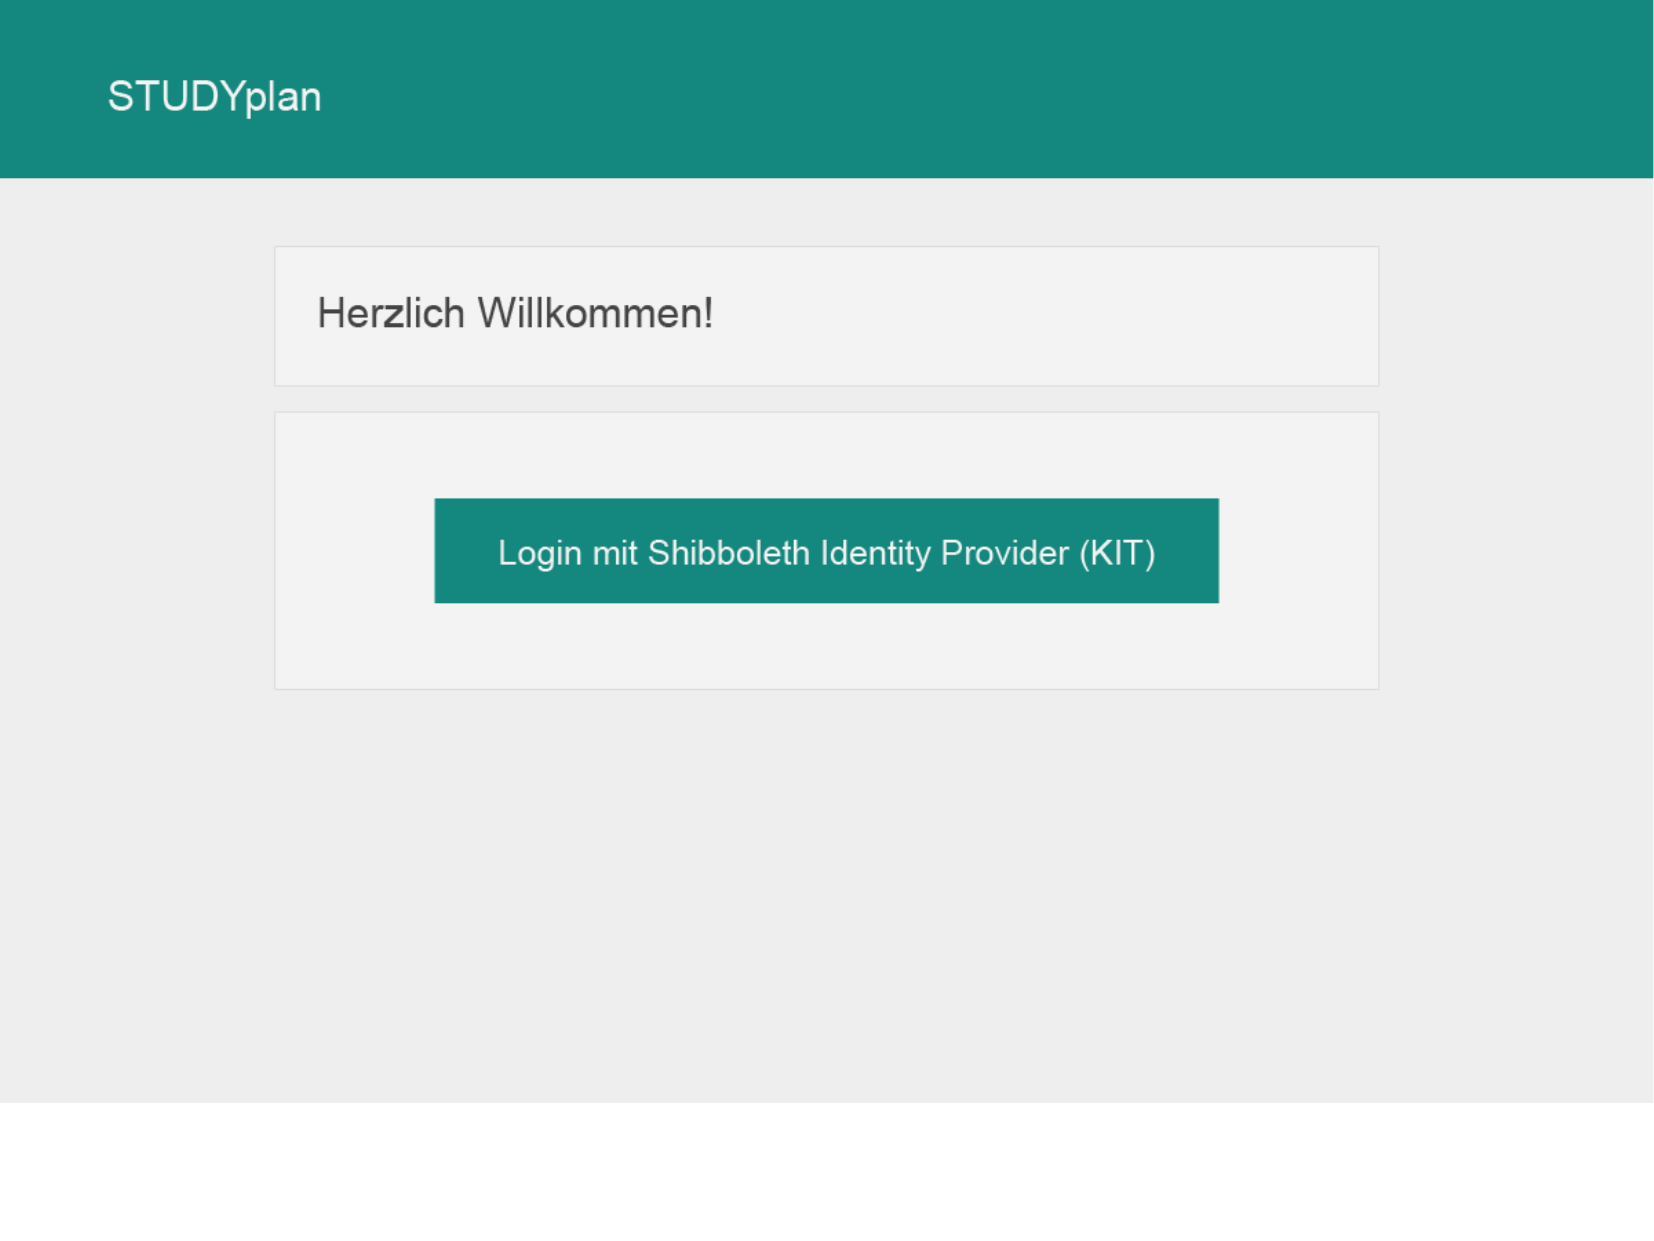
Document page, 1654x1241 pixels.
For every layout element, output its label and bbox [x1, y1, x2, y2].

picture [0, 0, 1654, 1103]
